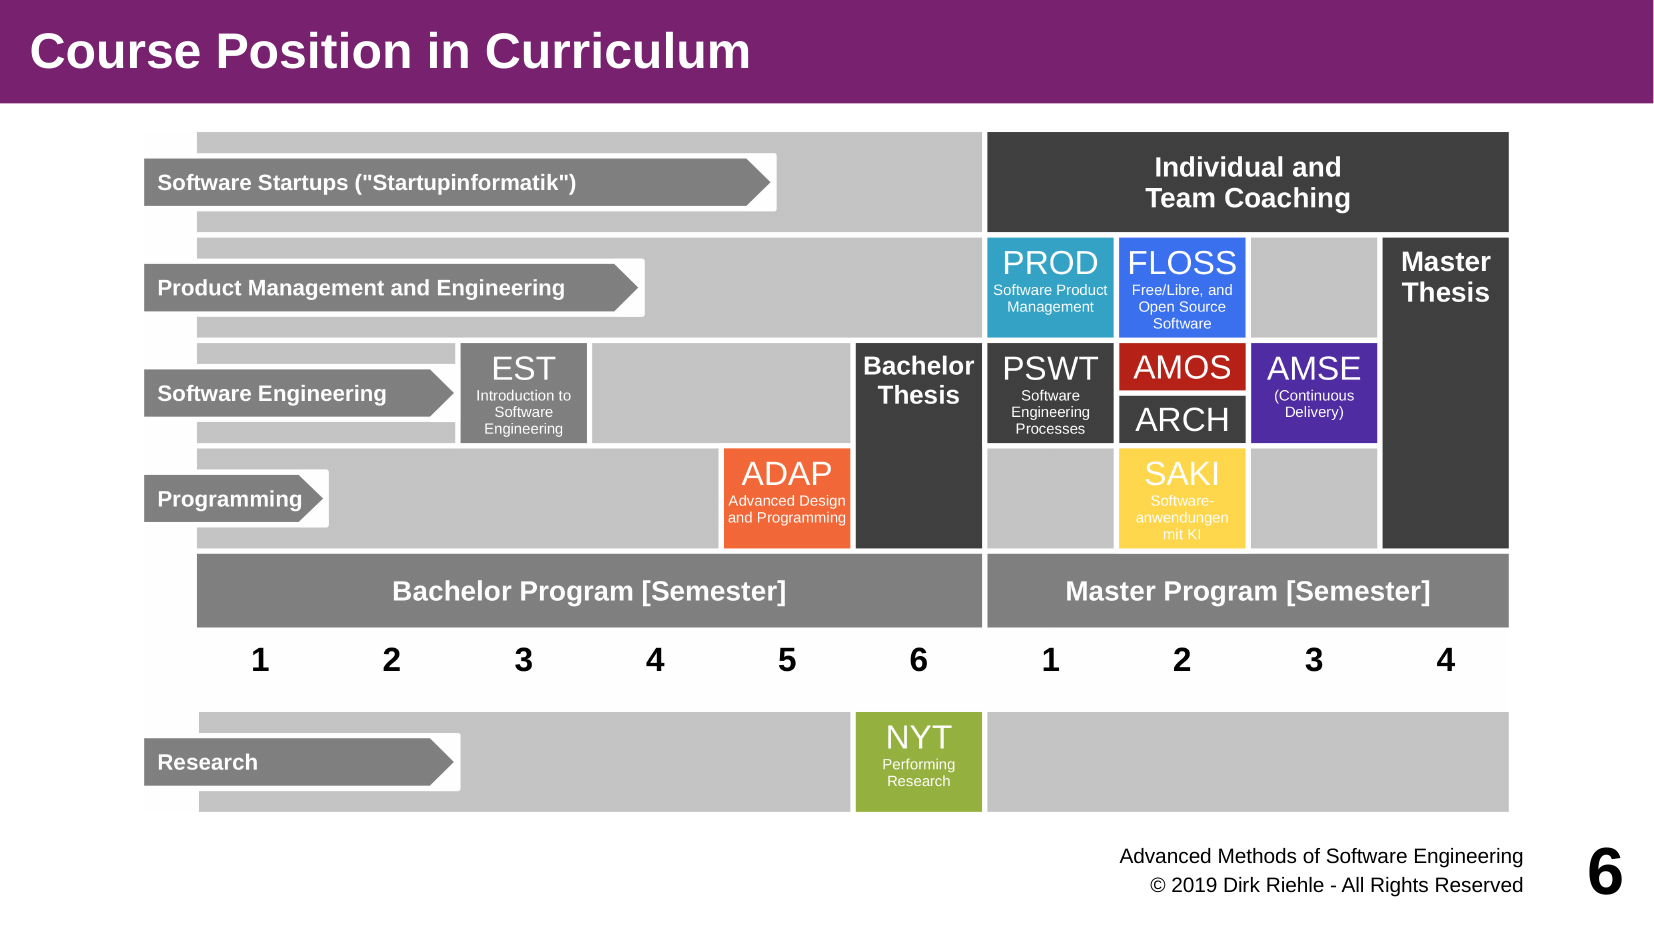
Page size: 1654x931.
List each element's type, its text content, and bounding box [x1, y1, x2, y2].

picture [144, 132, 1509, 813]
title Course Position in Curriculum [0, 0, 1654, 104]
